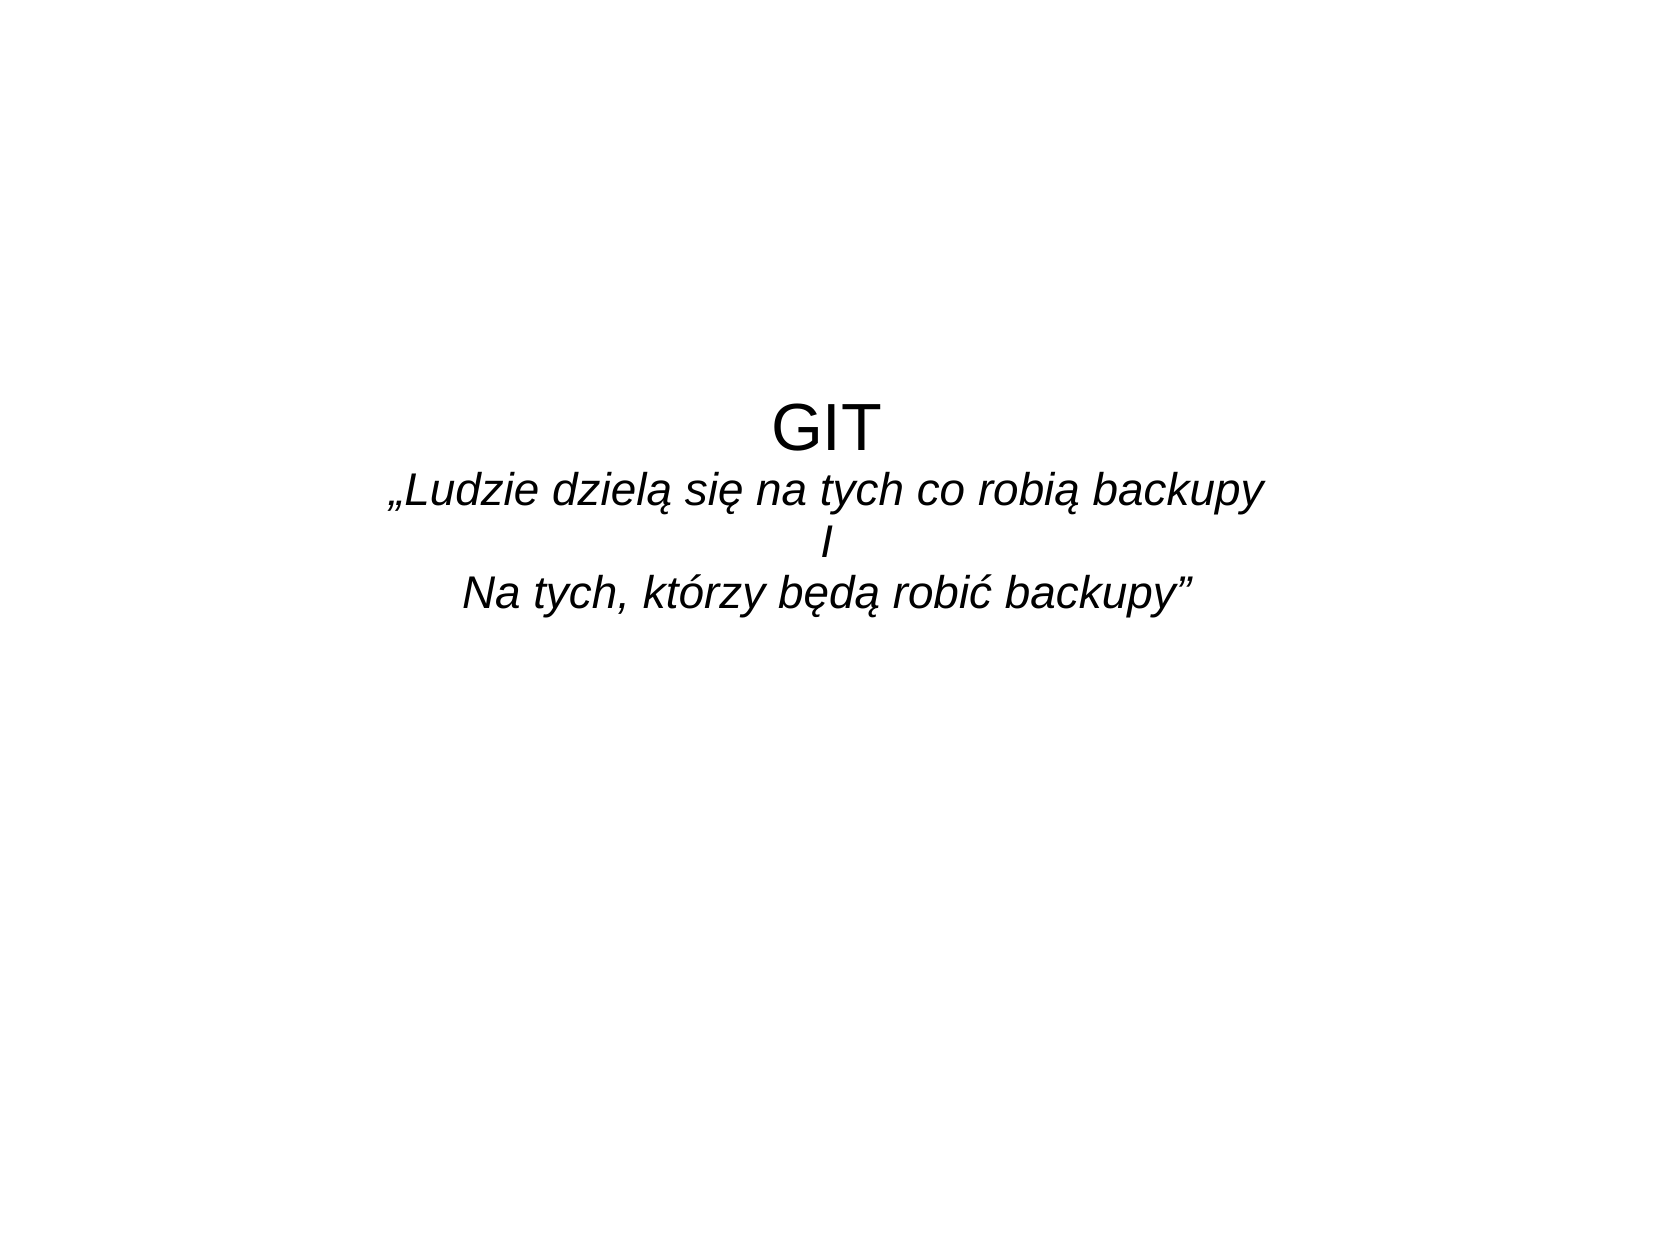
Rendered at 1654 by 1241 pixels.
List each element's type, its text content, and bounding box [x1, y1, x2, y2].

subtitle GIT „Ludzie dzielą się na tych co robią backupy I Na tych, którzy będą robić backupy” [82, 49, 1571, 1010]
